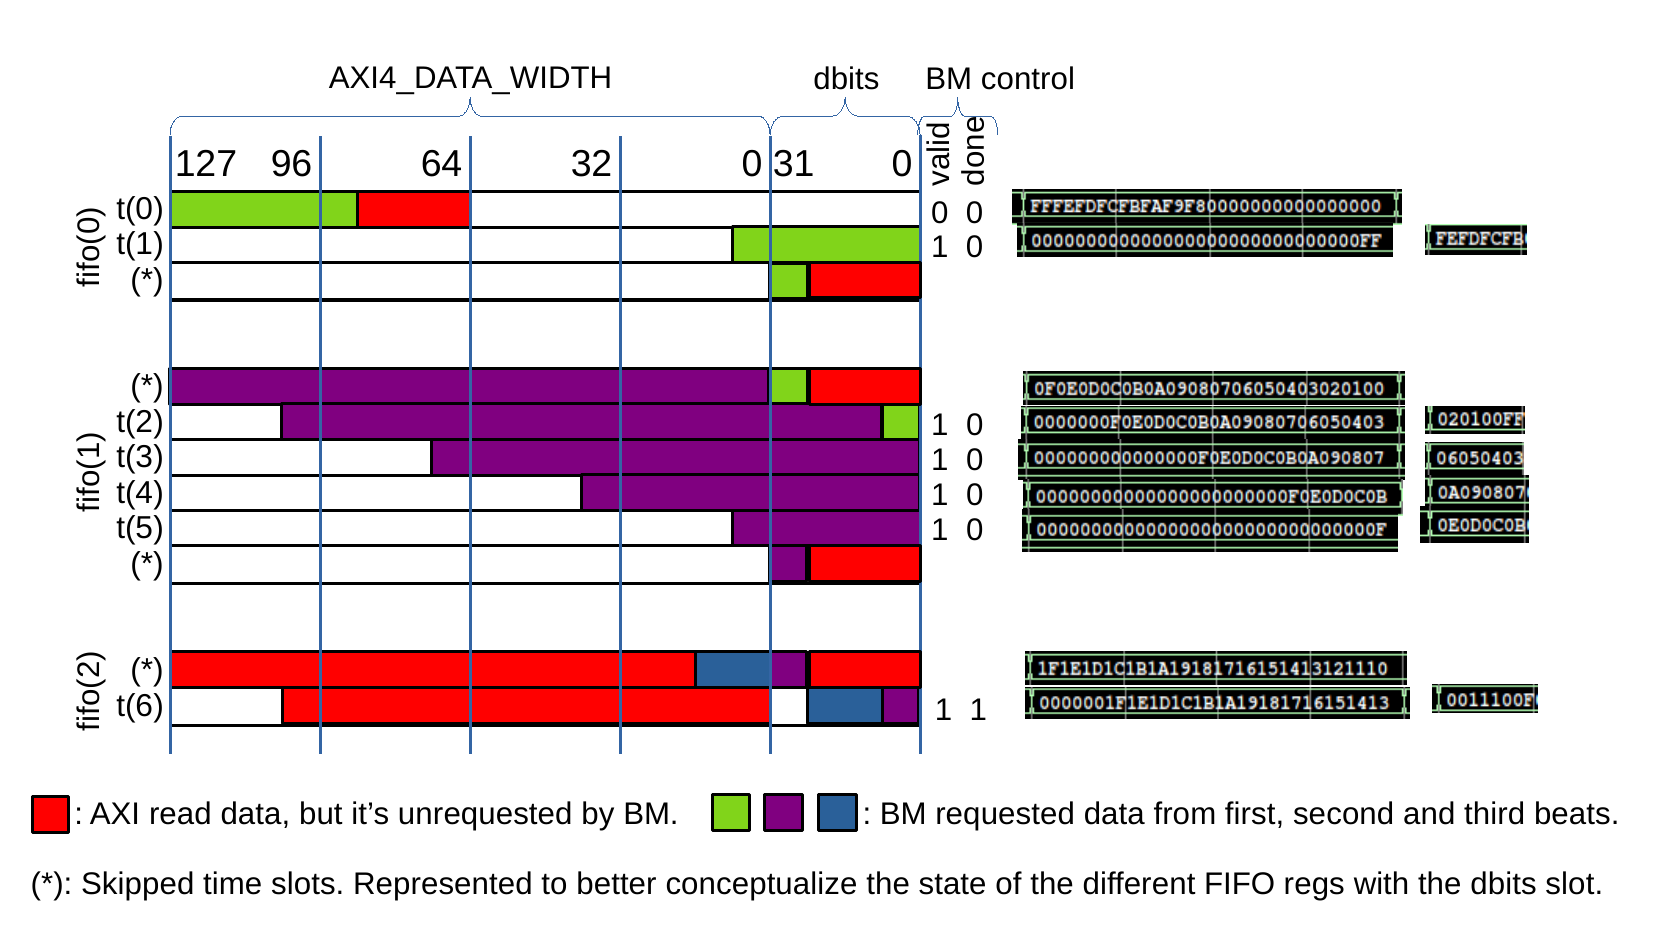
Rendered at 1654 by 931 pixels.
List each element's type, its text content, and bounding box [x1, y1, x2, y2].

picture [1018, 406, 1405, 552]
text_box [772, 651, 921, 726]
picture [1023, 371, 1405, 405]
text_box fifo(2) [63, 635, 114, 746]
text_box [472, 651, 619, 726]
text_box [322, 651, 469, 726]
picture [1432, 684, 1538, 713]
picture [1425, 224, 1527, 255]
text_box [472, 368, 619, 584]
text_box [622, 651, 769, 726]
text_box AXI4_DATA_WIDTH [314, 53, 628, 103]
text_box [818, 794, 857, 831]
text_box 0 0 1 0 [916, 187, 999, 272]
text_box [32, 796, 69, 833]
picture [1012, 189, 1402, 257]
text_box [472, 192, 619, 301]
text_box 127 96 64 32 0 31 0 [160, 134, 913, 192]
picture [1425, 406, 1525, 434]
text_box [772, 192, 921, 301]
text_box fifo(1) [63, 416, 114, 527]
text_box [622, 368, 769, 584]
text_box t(0) t(1) (*) (*) t(2) t(3) t(4) t(5) (*) (*) t(6) [172, 183, 179, 368]
text_box : AXI read data, but it’s unrequested by BM. : BM requested data from first, second and third beats. (*): Skipped time slots. Represented to better conceptualize the state of the different FIFO regs with the dbits slot. [15, 789, 1637, 909]
text_box [712, 794, 750, 831]
text_box [172, 651, 319, 726]
text_box [179, 191, 319, 301]
text_box 1 0 1 0 1 0 1 0 [916, 400, 999, 554]
text_box t(0) t(1) (*) (*) t(2) t(3) t(4) t(5) (*) (*) t(6) [95, 183, 179, 755]
text_box valid done [913, 104, 998, 202]
text_box dbits [798, 53, 895, 104]
text_box 1 1 [920, 685, 1003, 735]
text_box [172, 368, 319, 584]
text_box [622, 192, 769, 301]
text_box [322, 191, 469, 301]
text_box [322, 368, 469, 584]
text_box fifo(0) [63, 191, 114, 302]
text_box BM control [910, 53, 1091, 104]
picture [1025, 651, 1407, 685]
text_box [772, 368, 921, 584]
picture [1420, 442, 1529, 543]
text_box [764, 794, 803, 831]
picture [1025, 687, 1410, 719]
